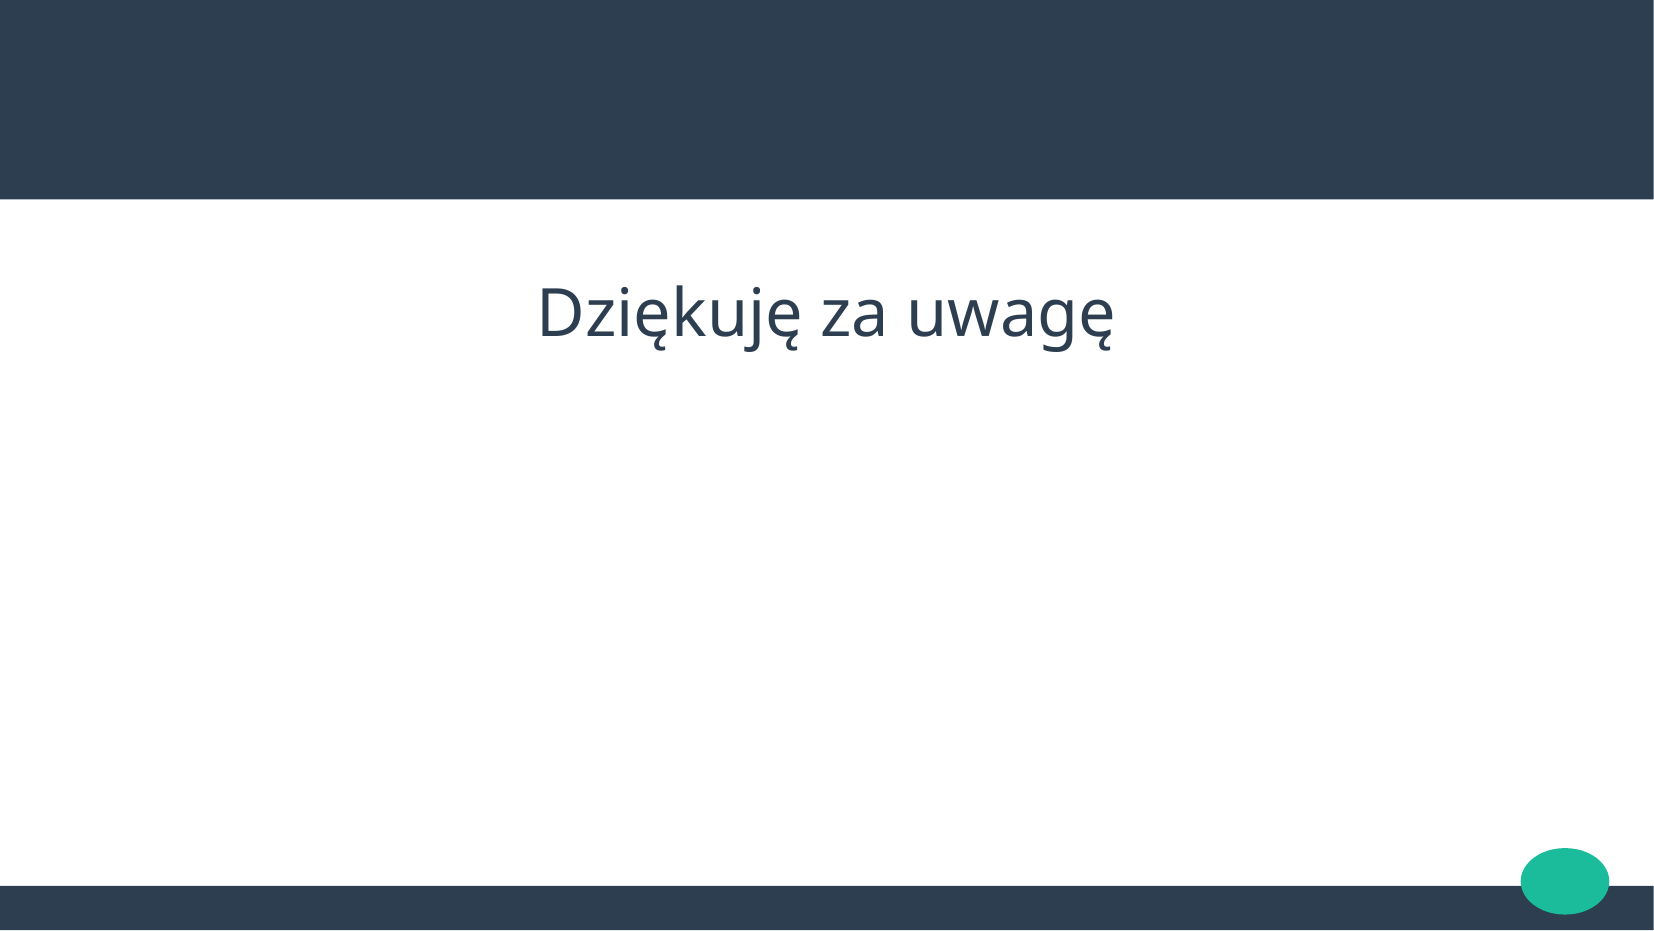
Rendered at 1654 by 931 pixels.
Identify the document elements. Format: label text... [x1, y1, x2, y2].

subtitle Dziękuję za uwagę [59, 37, 1595, 584]
